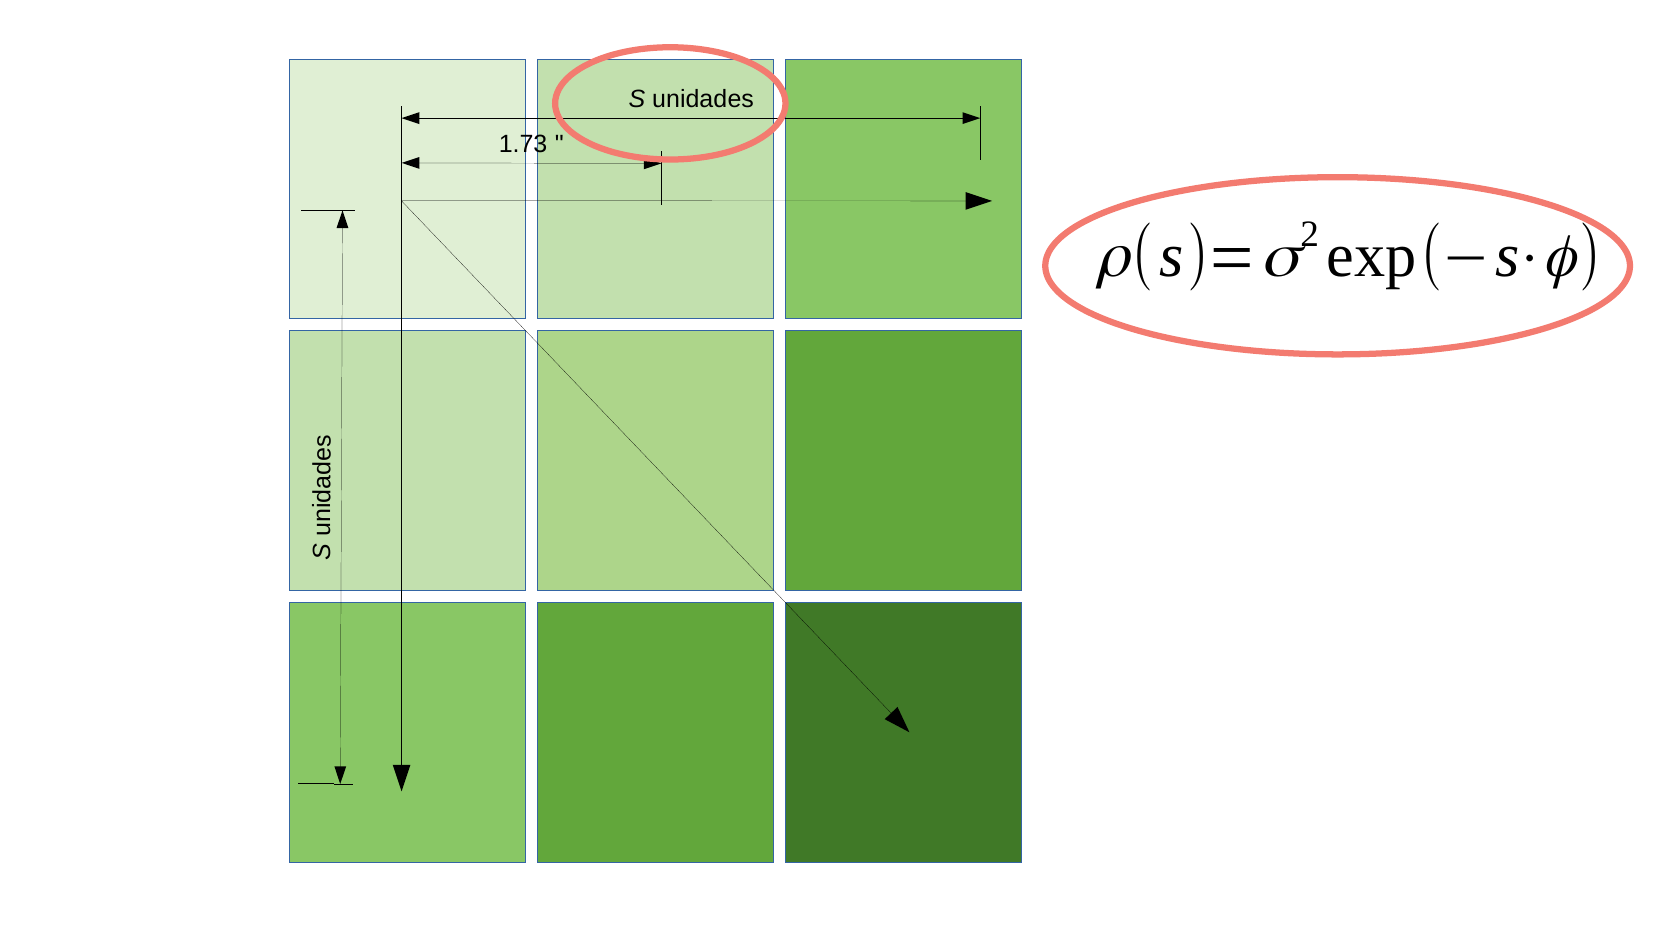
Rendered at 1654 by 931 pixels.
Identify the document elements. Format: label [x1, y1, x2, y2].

text_box [785, 602, 1022, 863]
chart [1089, 213, 1607, 296]
text_box [785, 59, 1022, 319]
text_box [662, 134, 774, 200]
text_box [537, 119, 643, 163]
text_box [289, 330, 341, 591]
text_box [342, 330, 401, 591]
text_box [537, 201, 774, 319]
text_box [402, 330, 526, 591]
text_box [537, 59, 589, 118]
text_box [402, 164, 526, 200]
text_box [537, 344, 773, 591]
text_box [559, 59, 774, 118]
text_box [565, 119, 774, 156]
text_box [785, 330, 1022, 591]
text_box [537, 136, 543, 150]
text_box [289, 602, 526, 863]
text_box [537, 330, 774, 589]
text_box [752, 59, 774, 73]
text_box [402, 119, 526, 163]
text_box [537, 164, 661, 200]
text_box [403, 201, 526, 319]
text_box [402, 203, 513, 319]
text_box [537, 602, 774, 863]
chart [1583, 213, 1607, 226]
text_box [289, 59, 526, 319]
